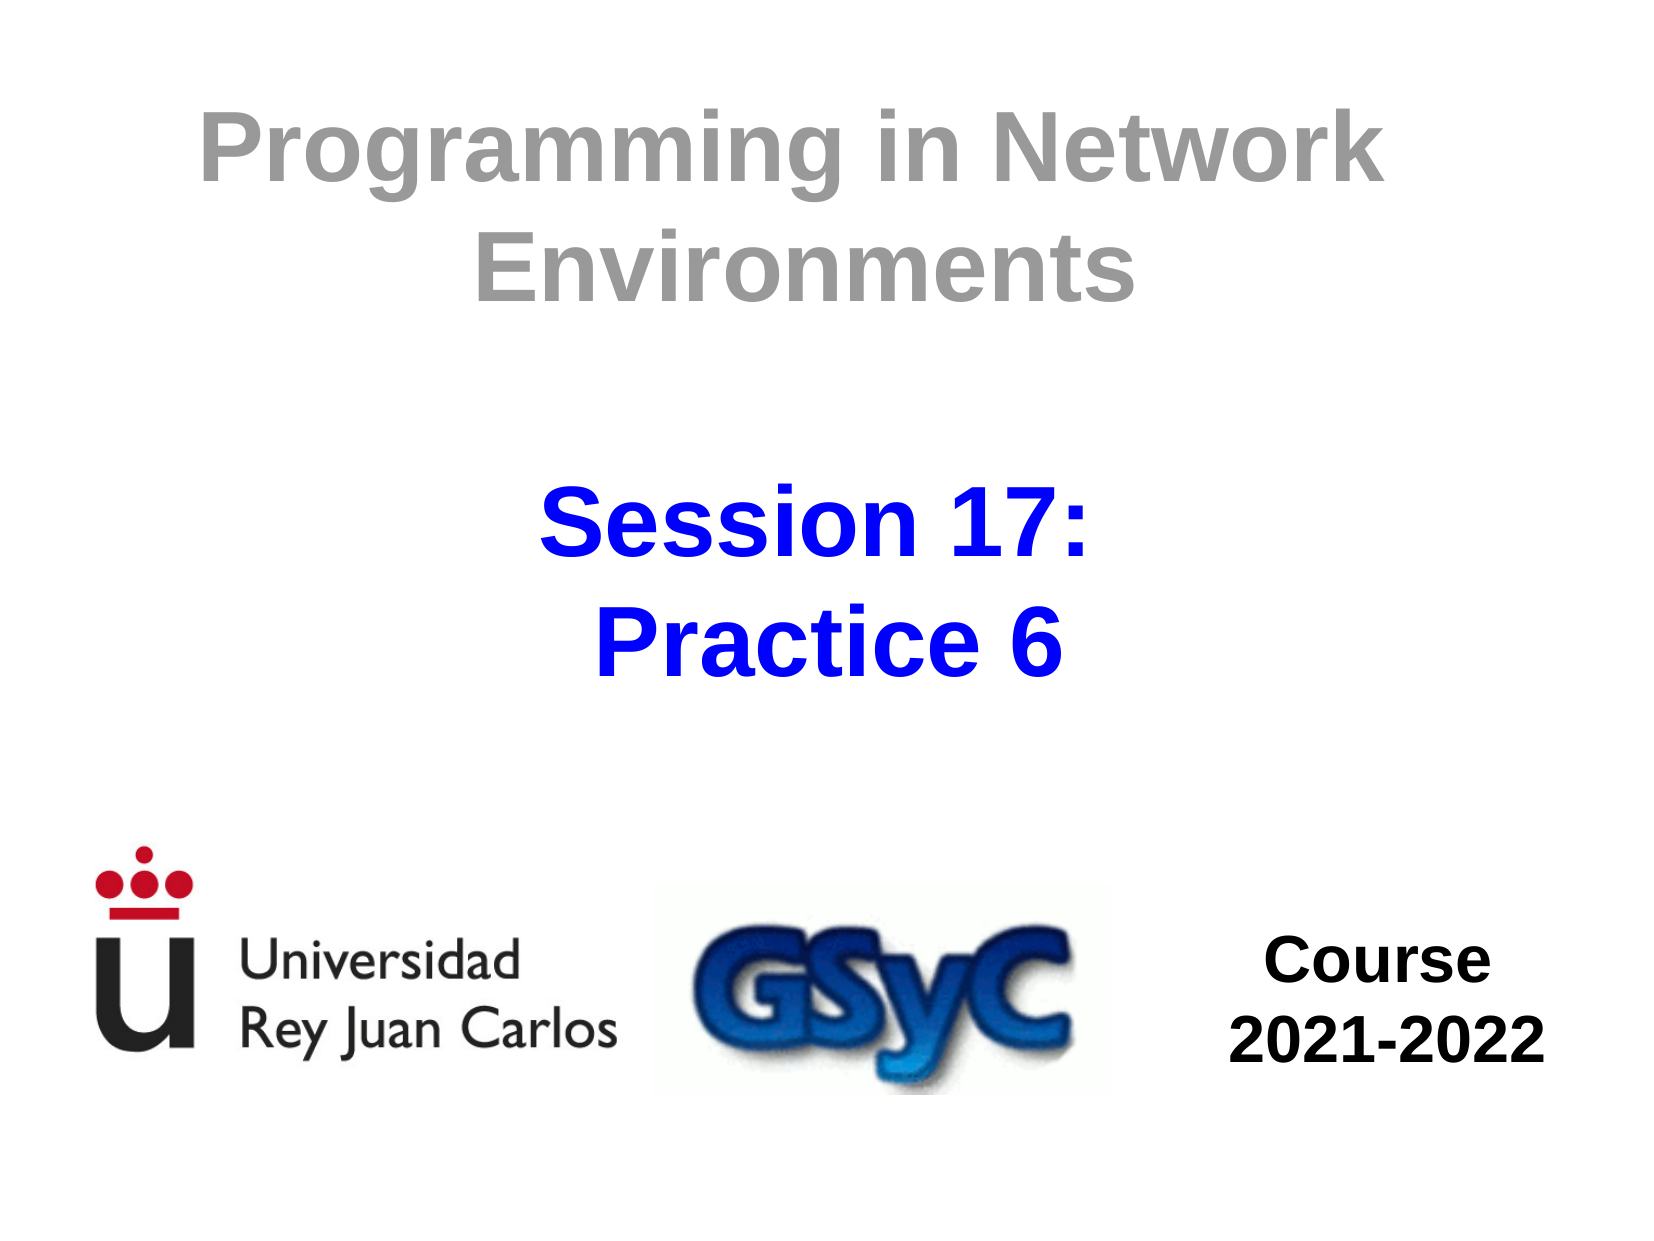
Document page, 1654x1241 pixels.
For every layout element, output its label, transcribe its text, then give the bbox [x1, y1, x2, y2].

title Programming in Network Environments [120, 75, 1491, 327]
picture [61, 825, 646, 1081]
title Session 17: Practice 6 [144, 450, 1516, 702]
title Course 2021-2022 [1185, 915, 1591, 1066]
picture [653, 885, 1111, 1096]
